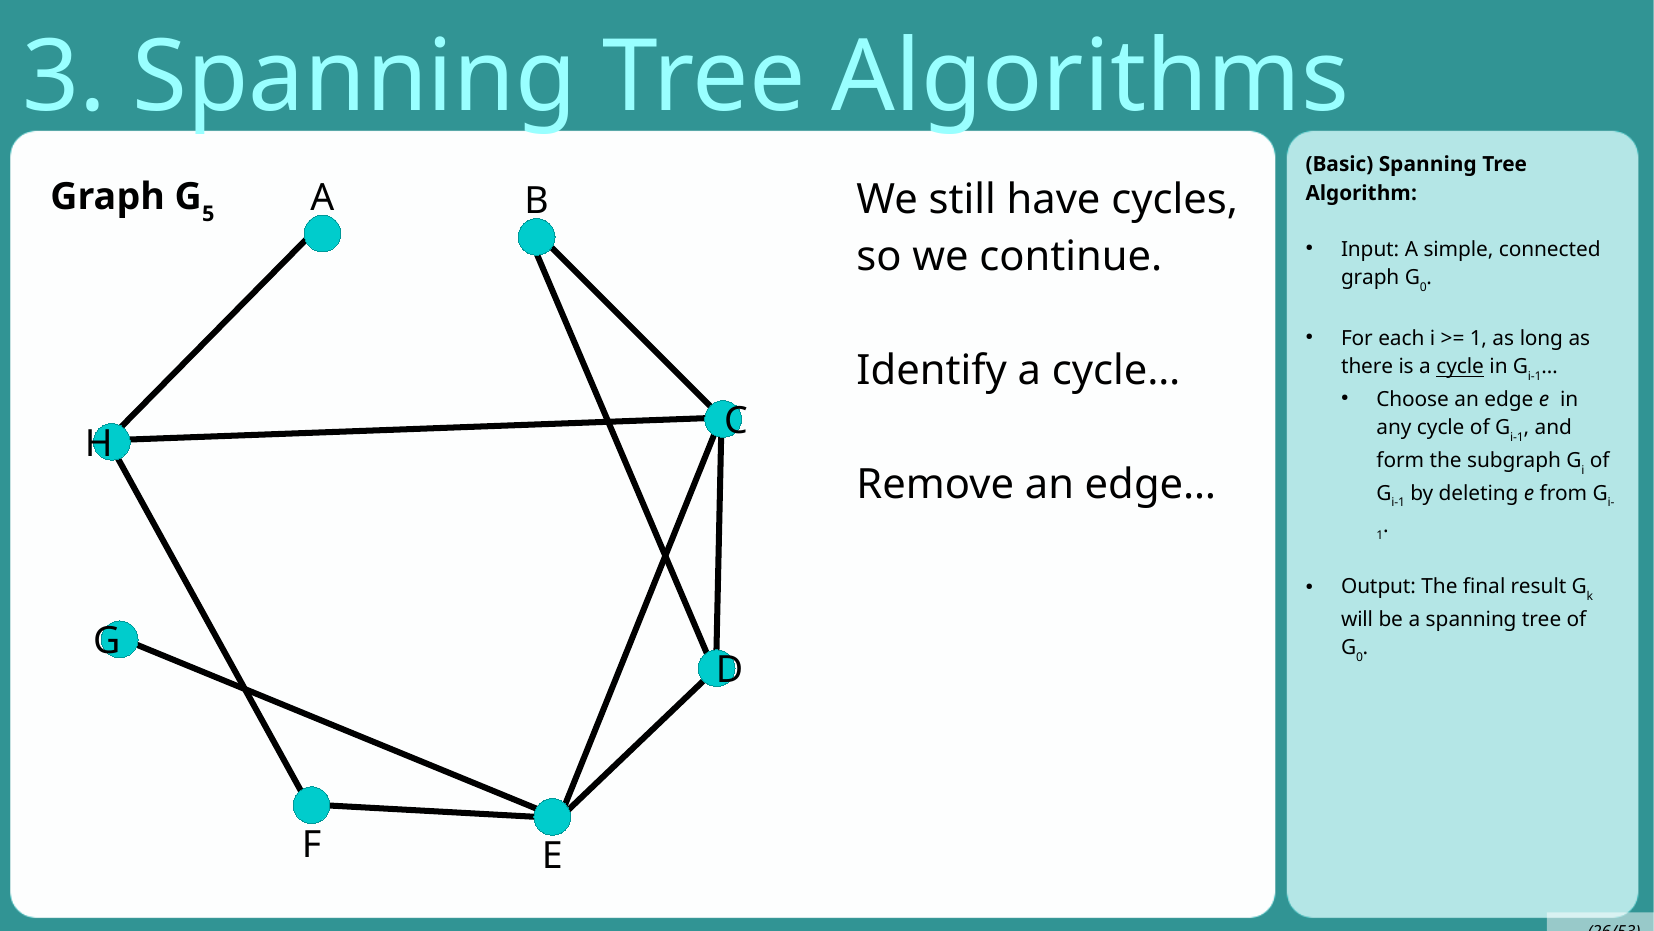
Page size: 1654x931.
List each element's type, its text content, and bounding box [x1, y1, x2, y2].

text_box D [698, 649, 731, 687]
text_box E [533, 798, 571, 836]
picture [0, 0, 1654, 931]
text_box (Basic) Spanning Tree Algorithm: Input: A simple, connected graph G0. For each i >= 1, as long as there is a cycle in Gi-1… Choose an edge e in any cycle of Gi-1, and form the subgraph Gi of Gi-1 by deleting e from Gi-1. Output: The final result Gk will be a spanning tree of G0. [1290, 141, 1631, 661]
text_box We still have cycles, so we continue. Identify a cycle… Remove an edge… [856, 169, 1247, 452]
text_box B [518, 218, 556, 256]
text_box F [293, 786, 330, 824]
text_box C [704, 400, 737, 438]
text_box C [730, 409, 742, 430]
text_box A [304, 215, 341, 252]
text_box Graph G5 [35, 161, 242, 229]
text_box G [101, 620, 139, 658]
text_box (<number>/53) [1546, 912, 1654, 931]
title 3. Spanning Tree Algorithms [22, 13, 1511, 130]
text_box H [93, 423, 131, 461]
text_box D [722, 658, 736, 679]
